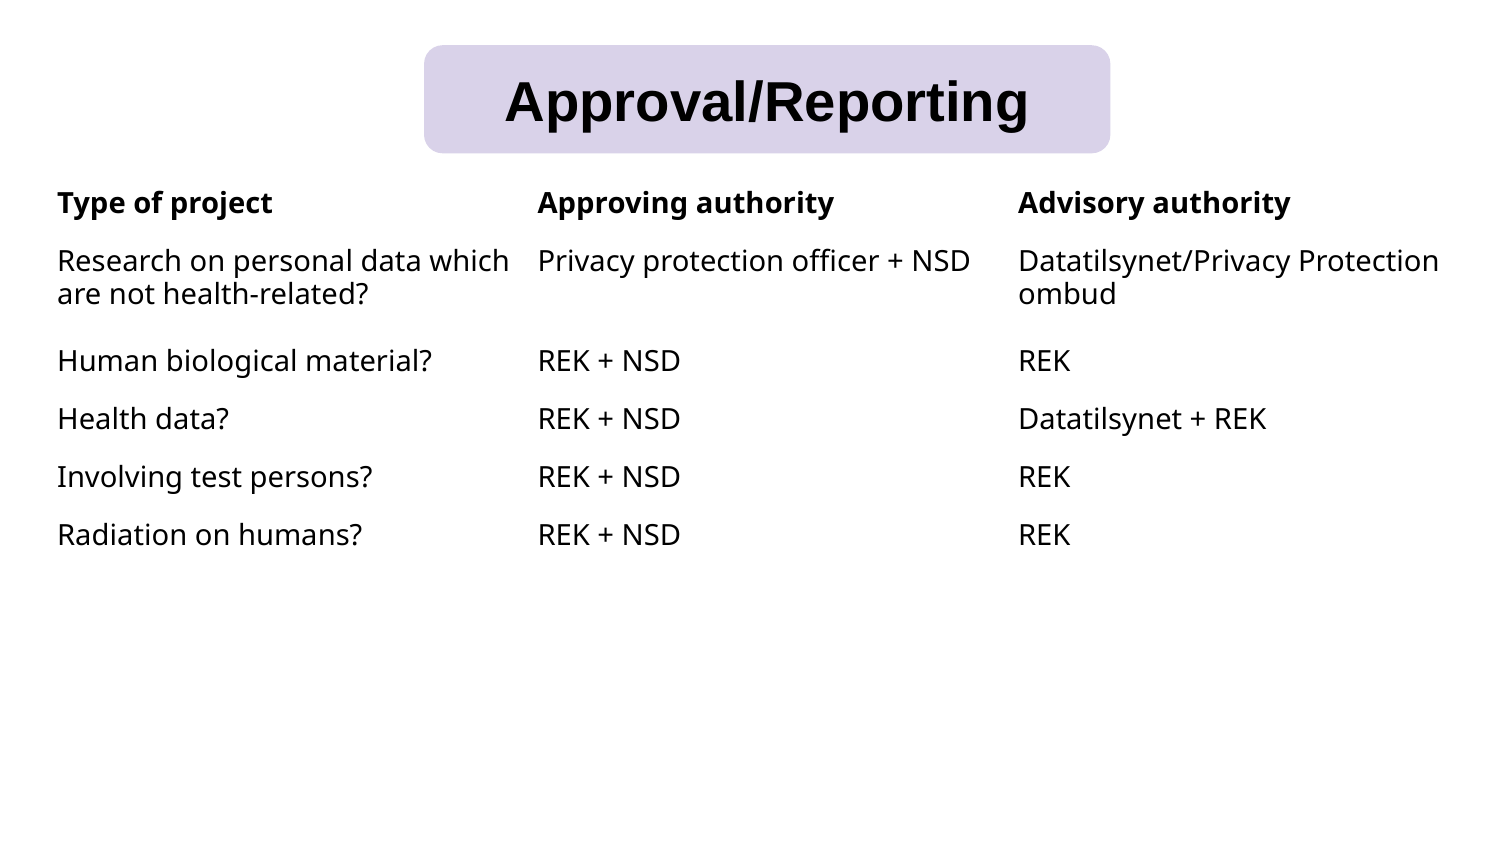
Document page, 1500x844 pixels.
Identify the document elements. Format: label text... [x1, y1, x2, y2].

table_cell Datatilsynet/Privacy Protection ombud [1007, 239, 1488, 340]
table_cell REK [1007, 340, 1488, 398]
table_header Type of project [46, 181, 527, 239]
table_cell Health data? [46, 398, 527, 456]
table_cell REK [1007, 456, 1488, 514]
table_cell REK + NSD [527, 456, 1007, 514]
table_cell Research on personal data which are not health-related? [46, 239, 527, 340]
table_cell Radiation on humans? [46, 514, 527, 572]
table_cell REK + NSD [527, 514, 1007, 572]
table_header Approving authority [527, 181, 1007, 239]
table_cell REK + NSD [527, 398, 1007, 456]
table_cell Human biological material? [46, 340, 527, 398]
table_cell REK + NSD [527, 340, 1007, 398]
text_box Approval/Reporting [424, 45, 1110, 153]
table_cell Privacy protection officer + NSD [527, 239, 1007, 340]
table_cell Datatilsynet + REK [1007, 398, 1488, 456]
table_cell REK [1007, 514, 1488, 572]
table_cell Involving test persons? [46, 456, 527, 514]
table_header Advisory authority [1007, 181, 1488, 239]
